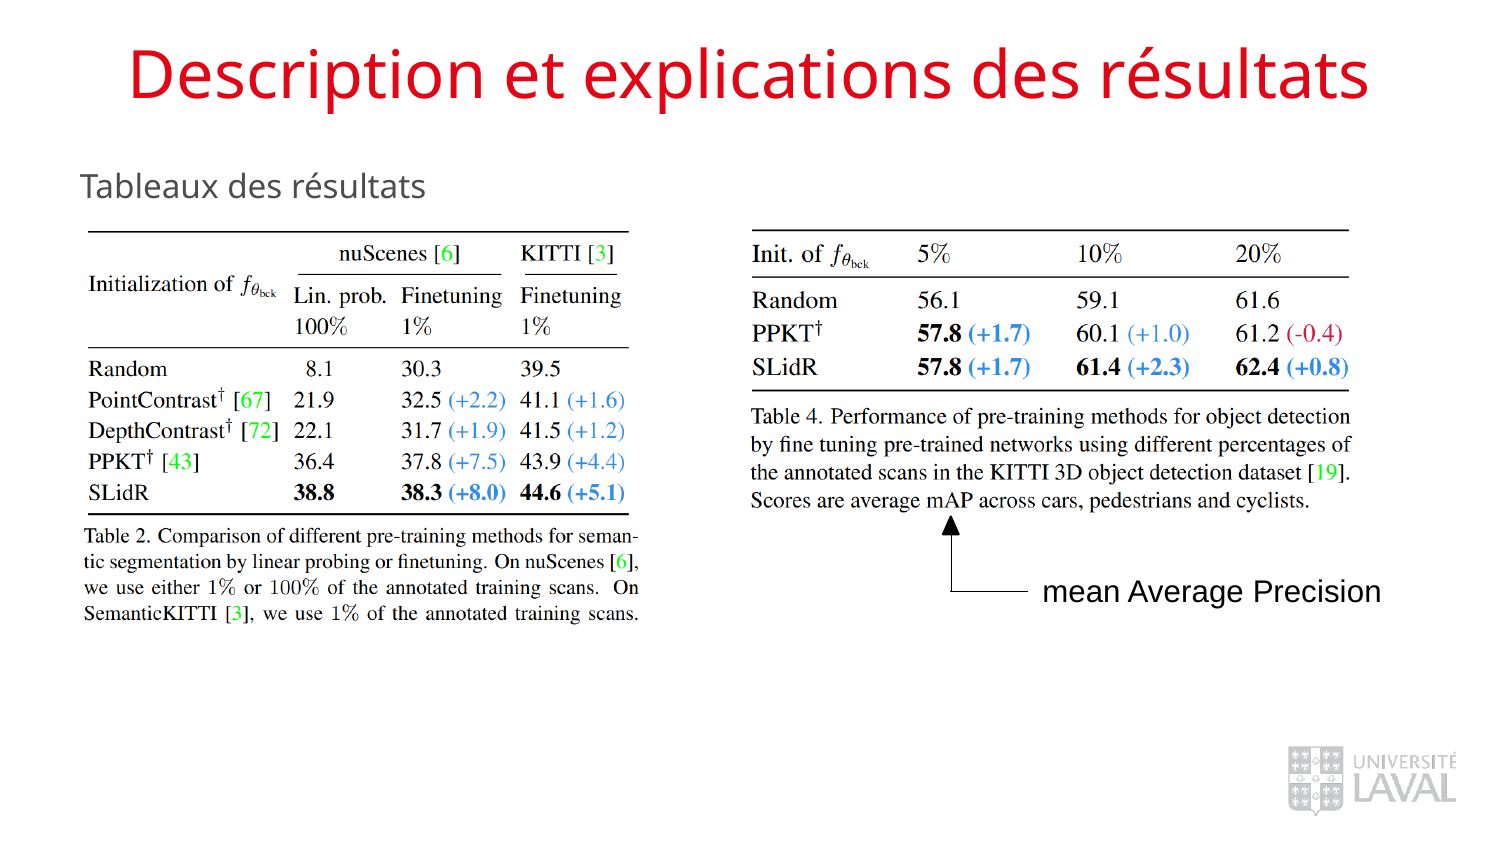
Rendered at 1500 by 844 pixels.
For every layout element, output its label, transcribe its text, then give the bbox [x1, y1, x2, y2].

picture [79, 224, 642, 626]
text_box mean Average Precision [1027, 566, 1398, 617]
picture [746, 224, 1359, 516]
title Description et explications des résultats [0, 40, 1500, 142]
text_box Tableaux des résultats [79, 165, 709, 225]
